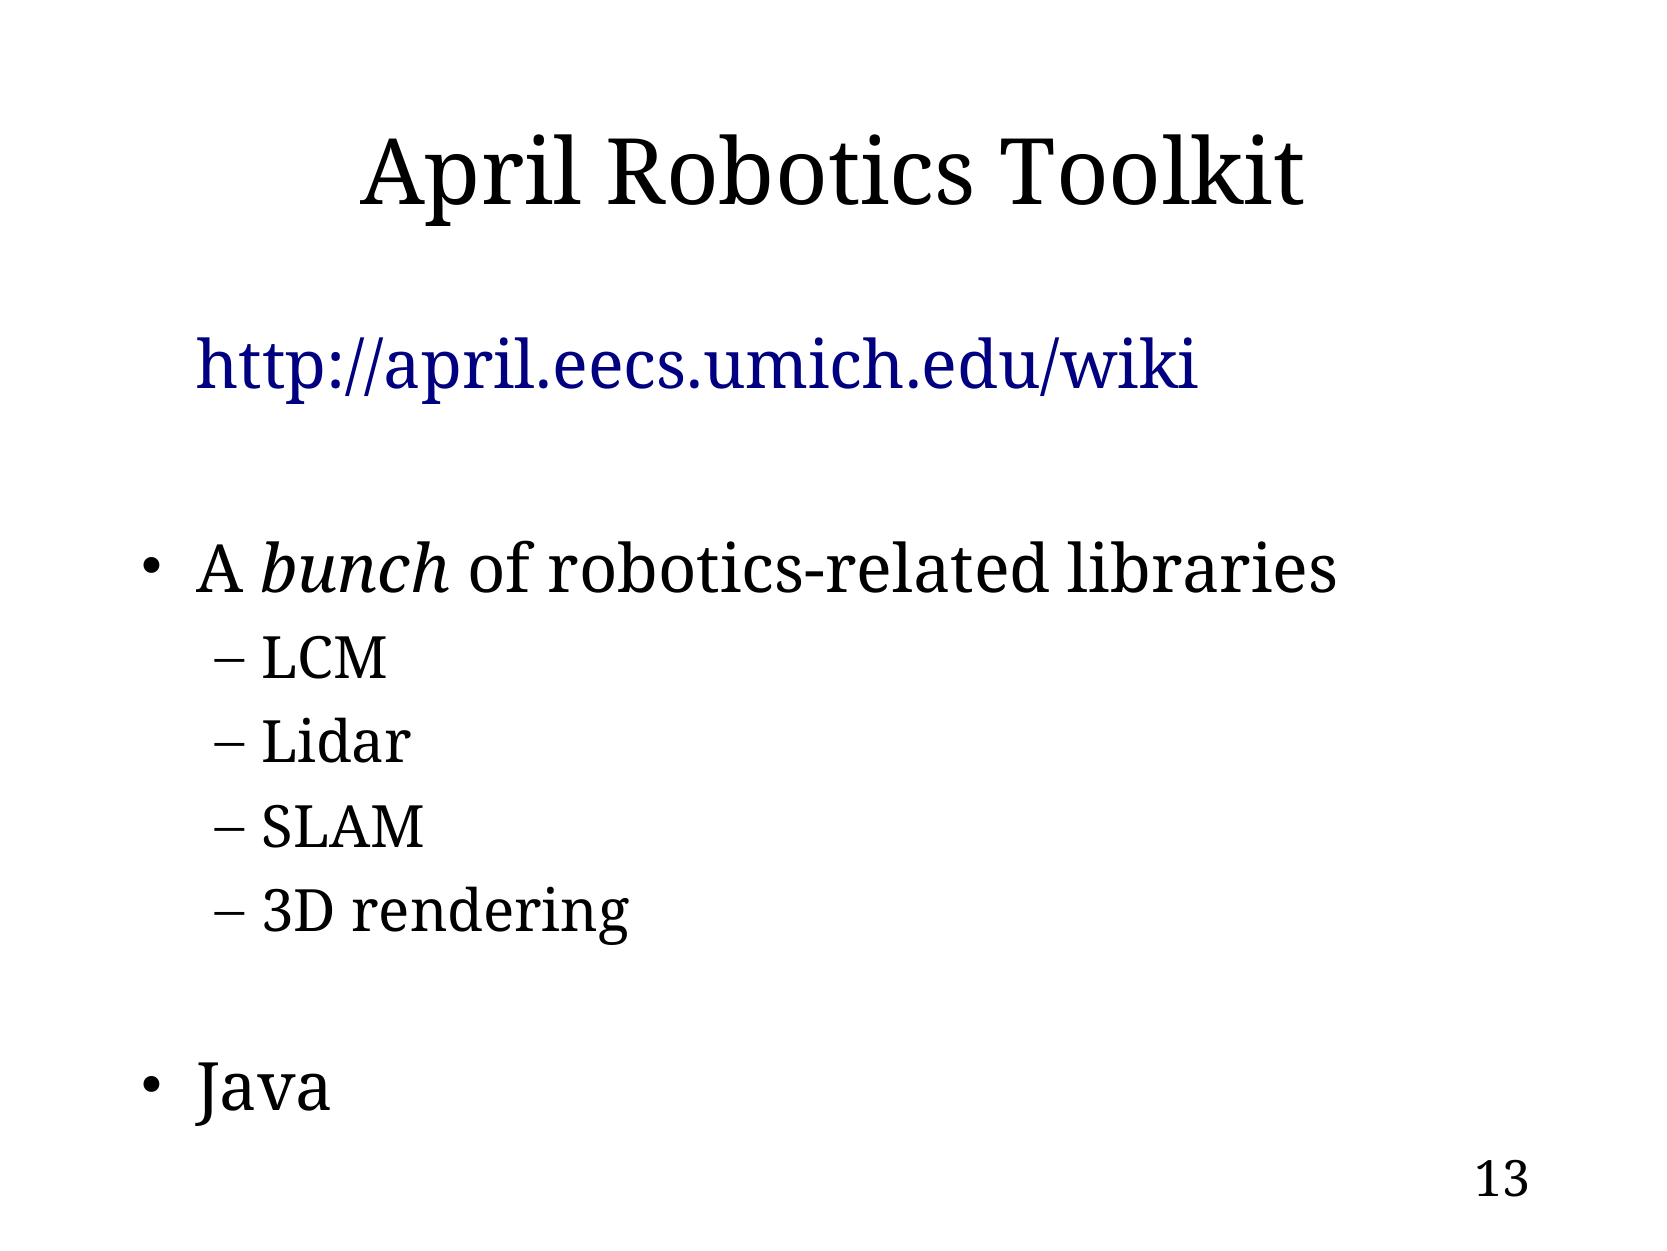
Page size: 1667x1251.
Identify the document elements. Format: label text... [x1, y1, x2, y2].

title April Robotics Toolkit [124, 63, 1542, 273]
list http://april.eecs.umich.edu/wiki A bunch of robotics-related libraries LCM Lidar SLAM 3D rendering Java [124, 313, 1542, 1139]
